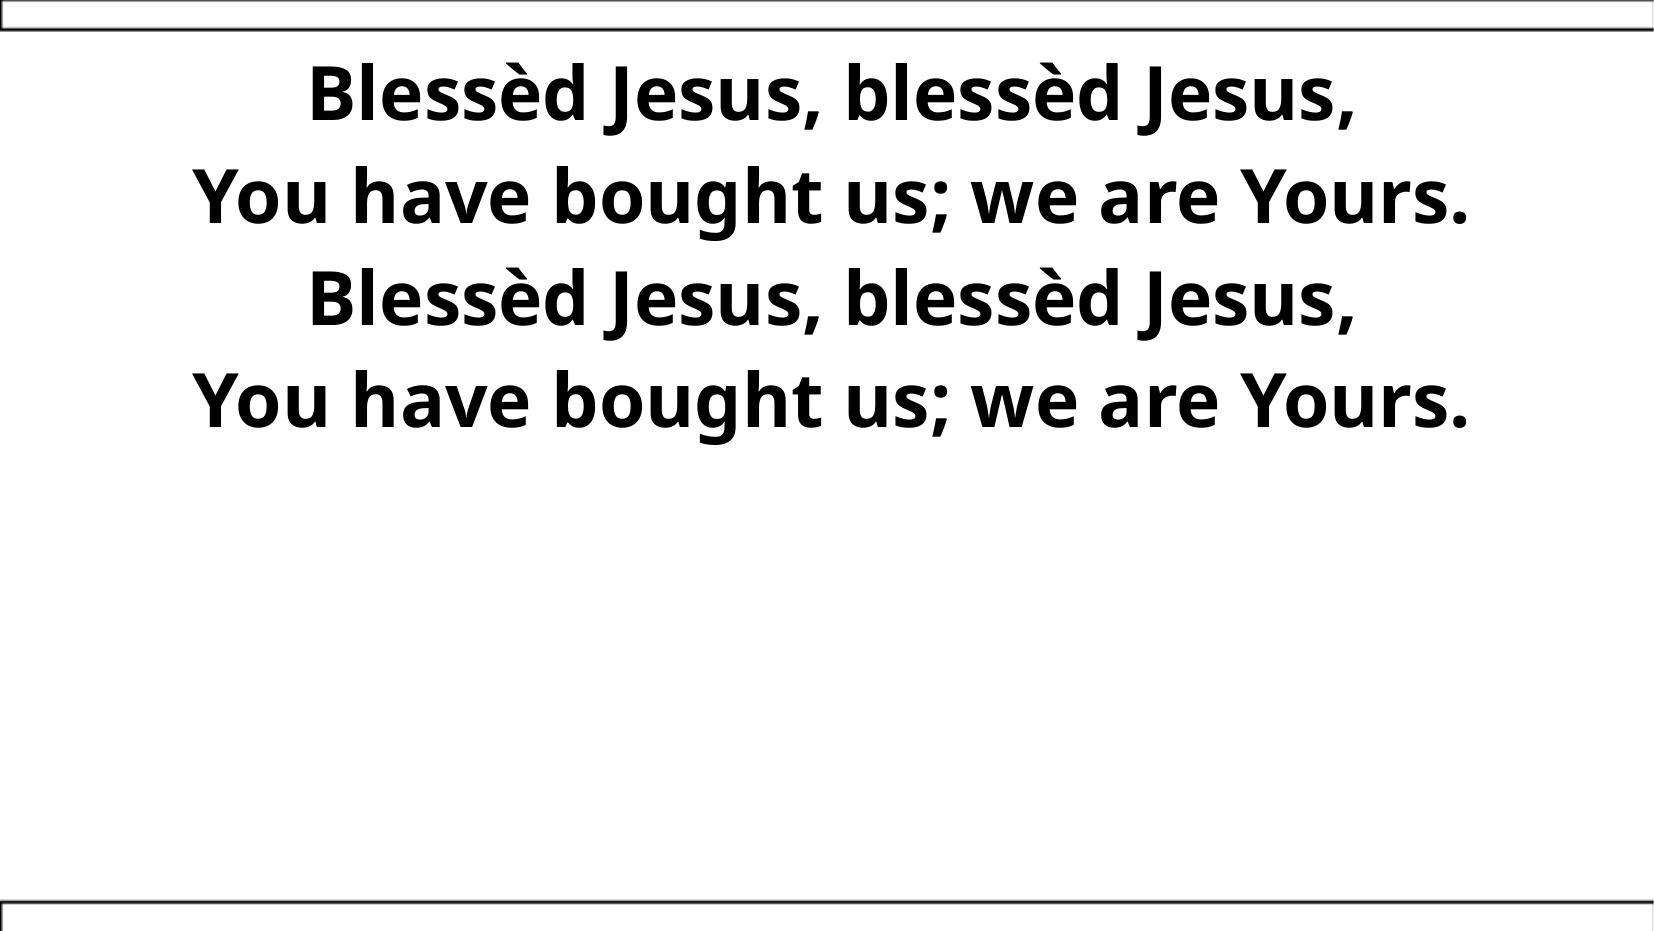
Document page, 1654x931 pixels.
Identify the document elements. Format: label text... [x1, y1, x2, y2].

picture [0, 0, 1654, 931]
text_box Blessèd Jesus, blessèd Jesus, You have bought us; we are Yours. Blessèd Jesus, blessèd Jesus, You have bought us; we are Yours. [105, 33, 1561, 448]
text_box [709, 28, 972, 128]
